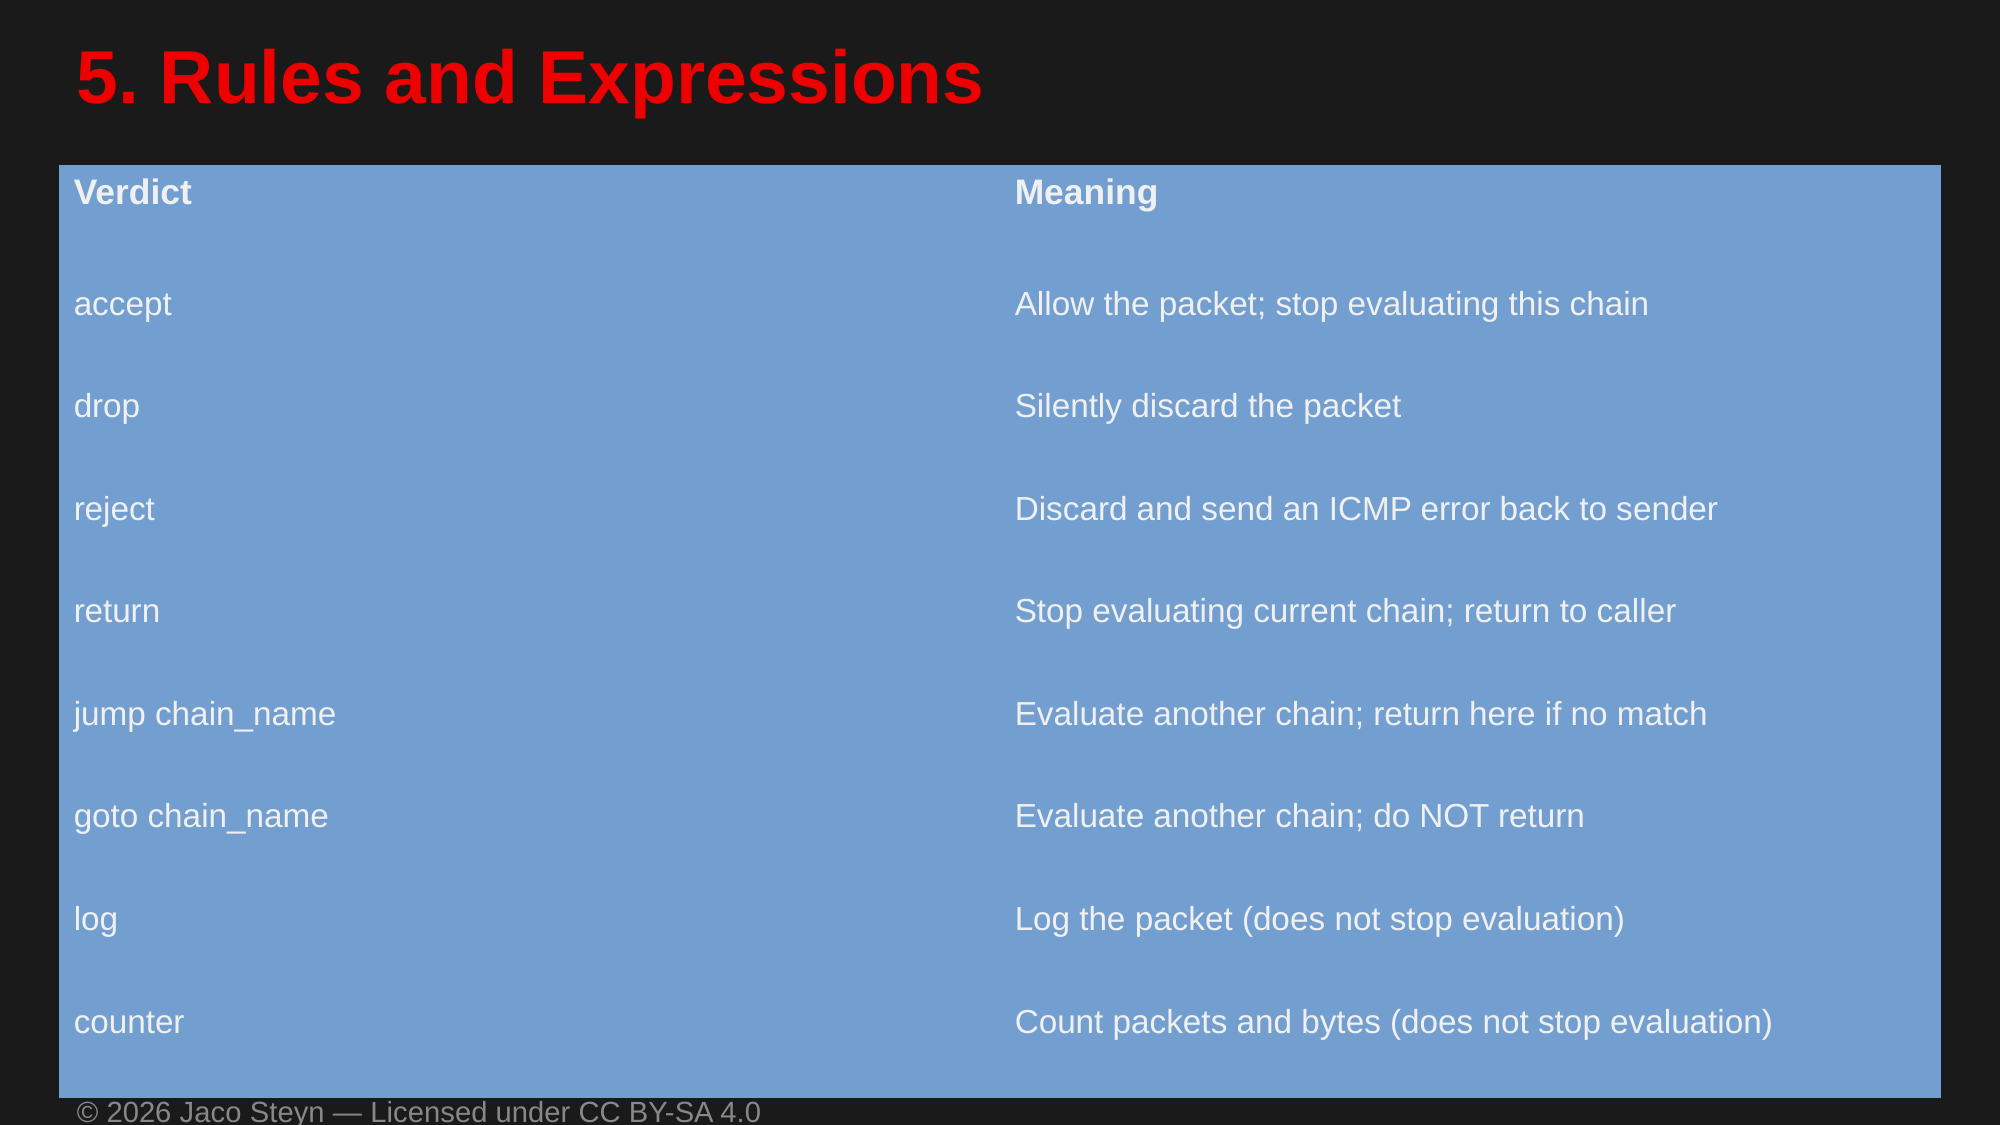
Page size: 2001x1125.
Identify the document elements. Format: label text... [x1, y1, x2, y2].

table_cell reject [59, 483, 1000, 585]
table_cell Allow the packet; stop evaluating this chain [1000, 278, 1941, 380]
table_cell accept [59, 278, 1000, 380]
table_cell log [59, 893, 1000, 996]
table_header Verdict [59, 165, 1000, 278]
table_cell Count packets and bytes (does not stop evaluation) [1000, 996, 1941, 1083]
table_cell jump chain_name [59, 688, 1000, 791]
table_cell Stop evaluating current chain; return to caller [1000, 585, 1941, 688]
table_cell counter [59, 996, 1000, 1083]
table_cell drop [59, 380, 1000, 483]
table_cell Discard and send an ICMP error back to sender [1000, 483, 1941, 585]
table_cell Evaluate another chain; do NOT return [1000, 791, 1941, 893]
table_cell Silently discard the packet [1000, 380, 1941, 483]
text_box © 2026 Jaco Steyn — Licensed under CC BY-SA 4.0 [59, 1083, 1942, 1120]
table_cell Log the packet (does not stop evaluation) [1000, 893, 1941, 996]
table_header Meaning [1000, 165, 1941, 278]
table_cell return [59, 585, 1000, 688]
table_cell goto chain_name [59, 791, 1000, 893]
text_box 5. Rules and Expressions [59, 23, 1942, 142]
table_cell Evaluate another chain; return here if no match [1000, 688, 1941, 791]
